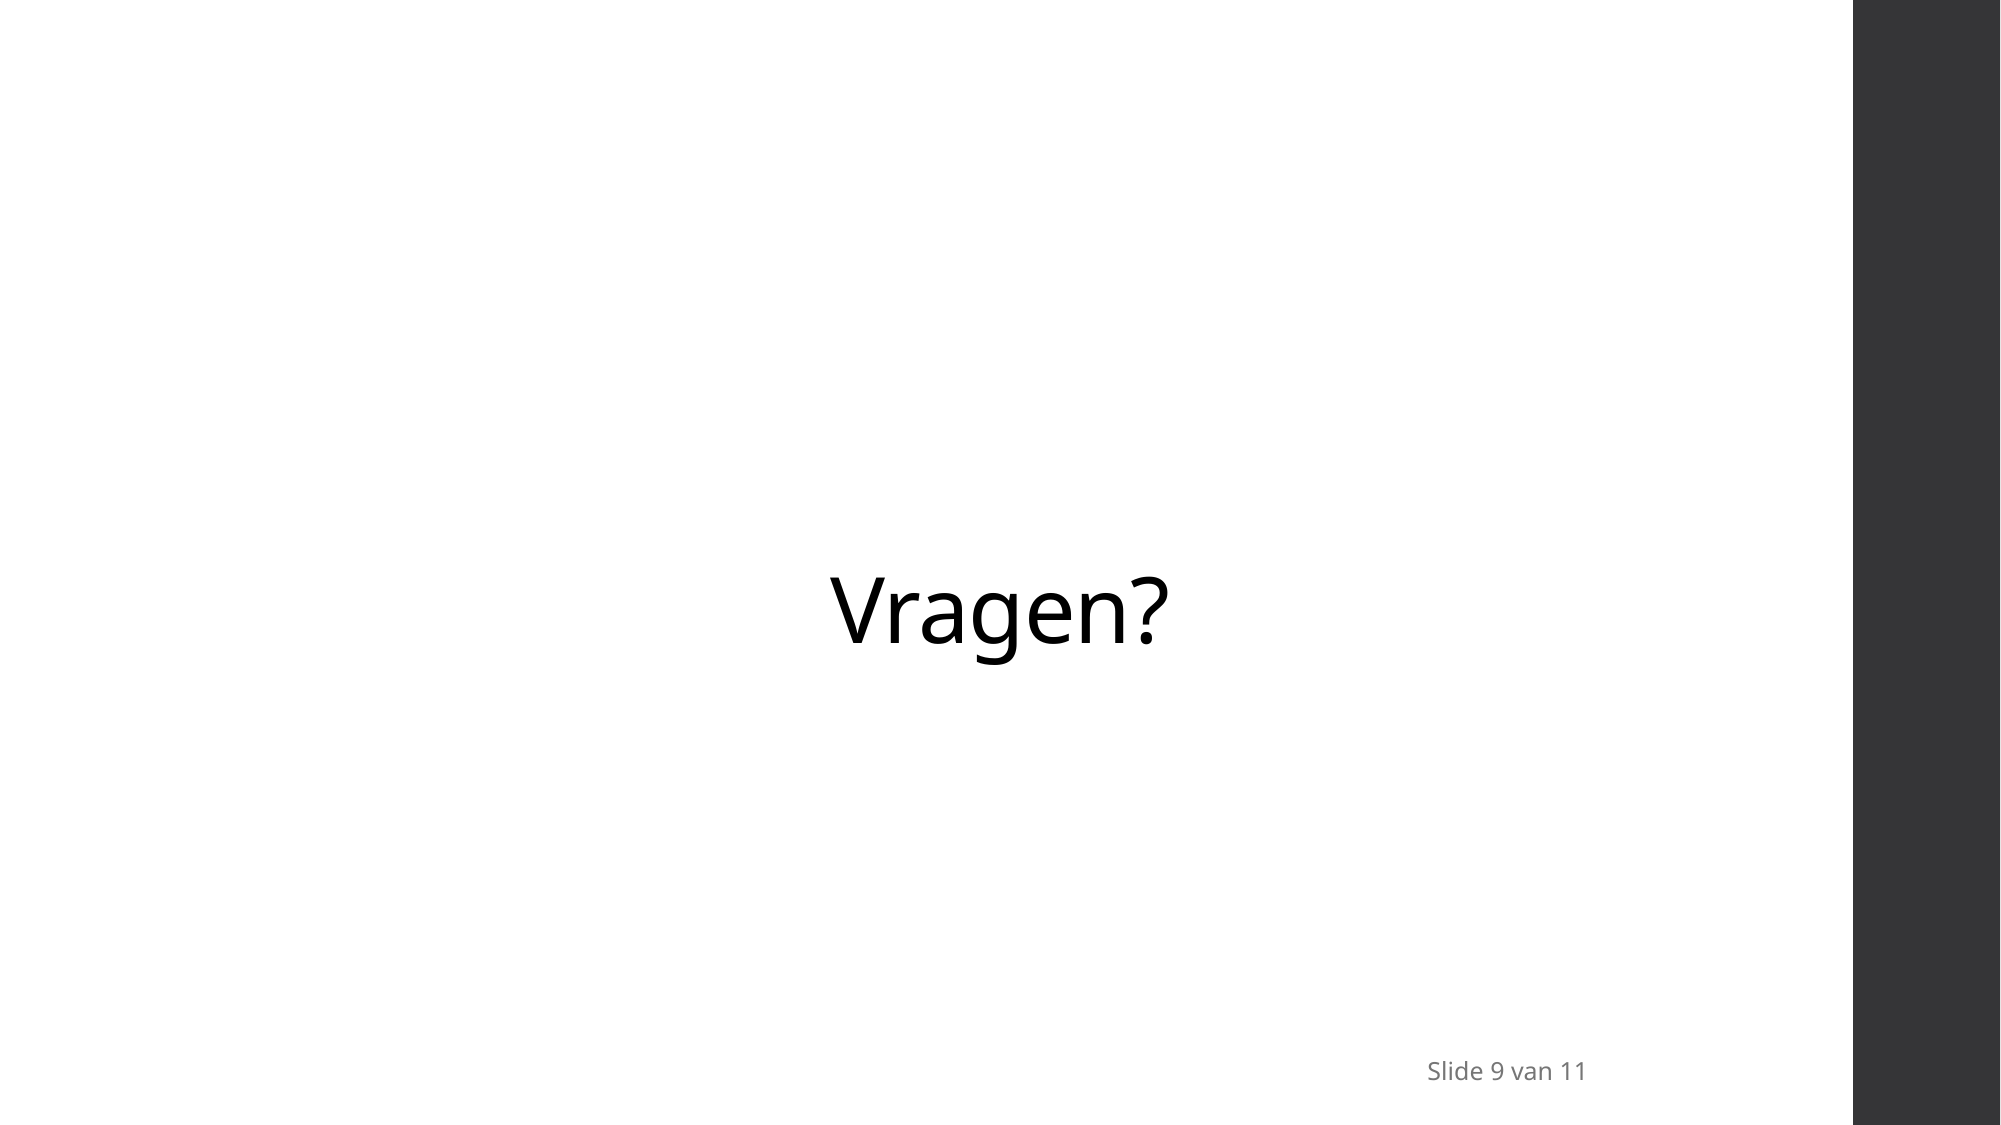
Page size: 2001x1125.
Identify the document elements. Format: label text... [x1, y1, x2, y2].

text_box Slide van 11 [1412, 1042, 1863, 1103]
title Vragen? [137, 453, 1863, 672]
